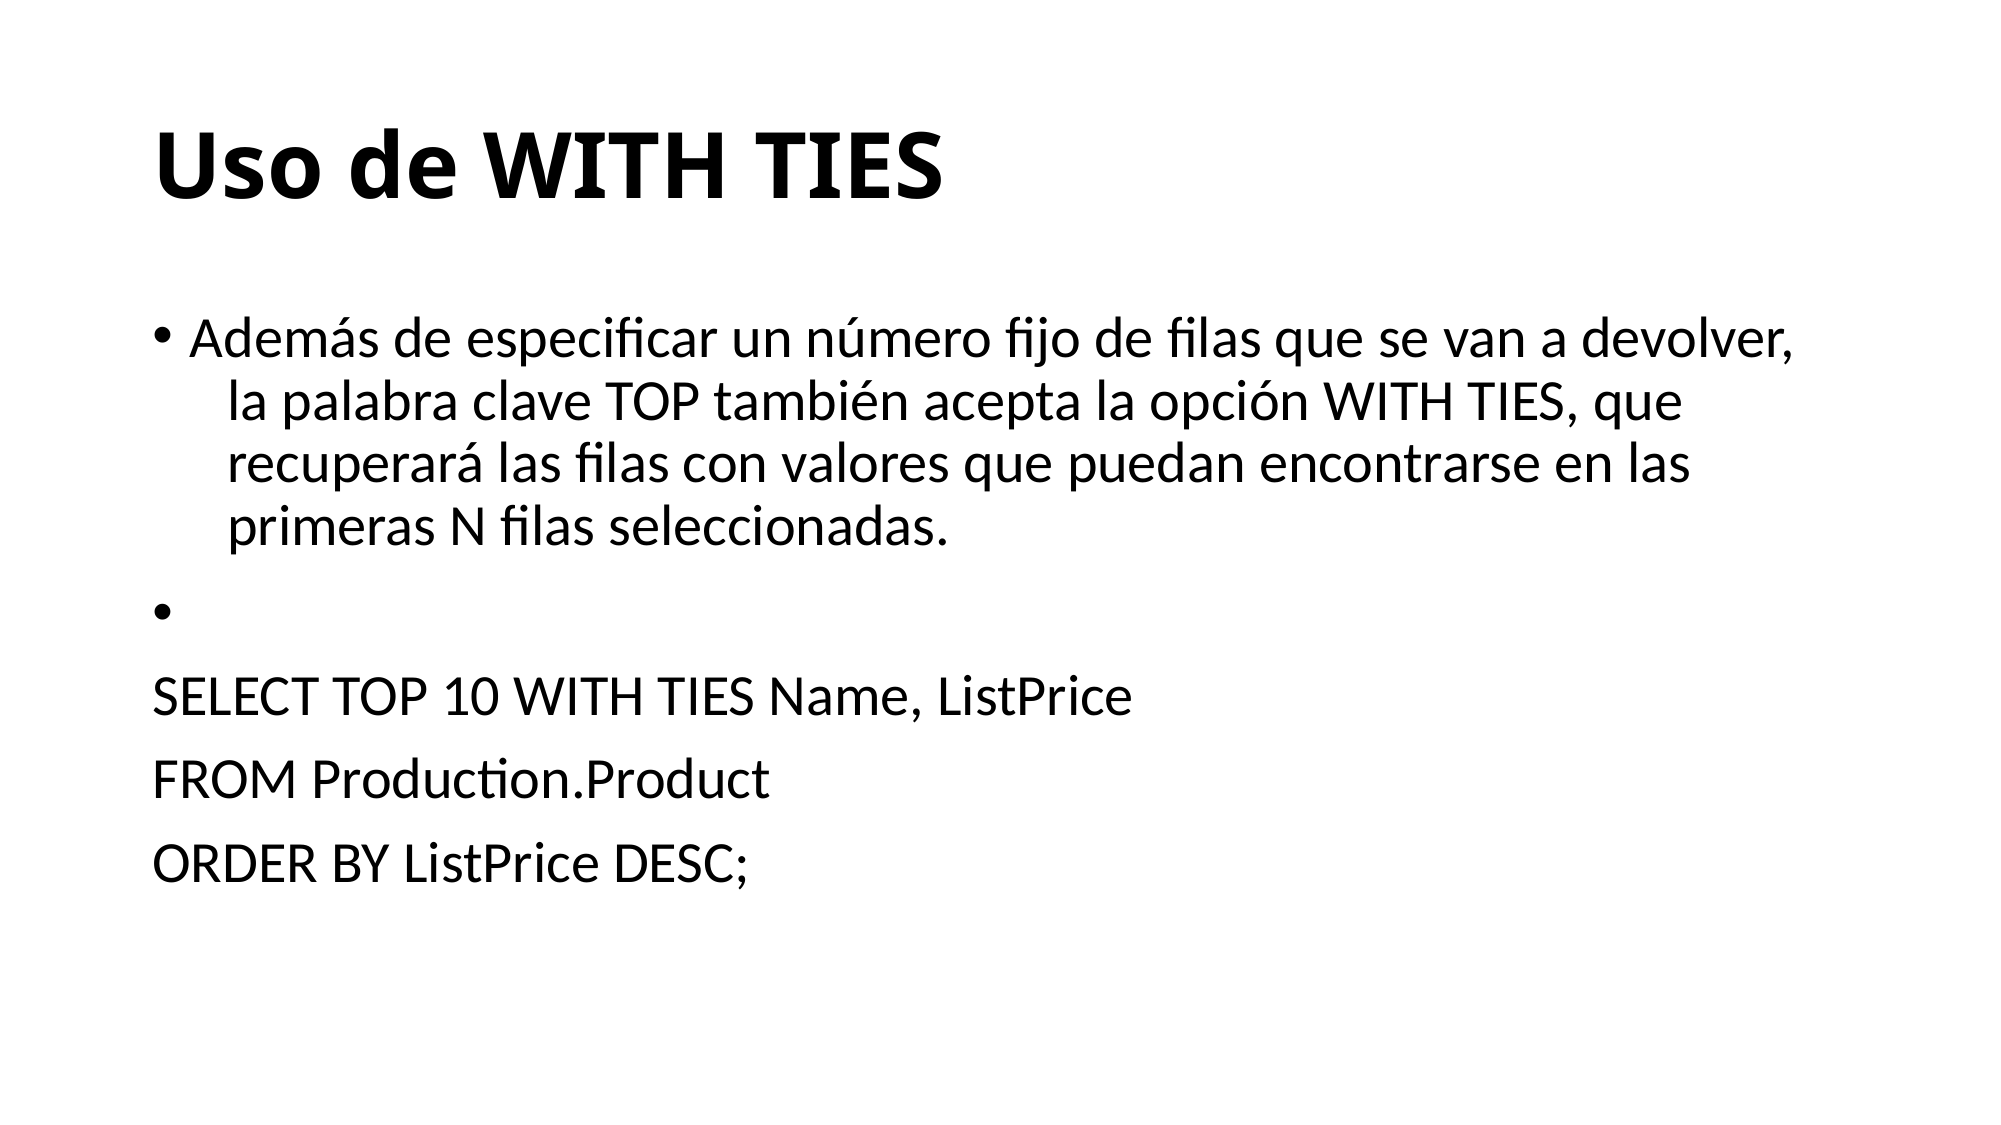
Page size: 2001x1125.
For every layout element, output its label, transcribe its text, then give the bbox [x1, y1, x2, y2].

list Además de especificar un número fijo de filas que se van a devolver, la palabra clave TOP también acepta la opción WITH TIES, que recuperará las filas con valores que puedan encontrarse en las primeras N filas seleccionadas. SELECT TOP 10 WITH TIES Name, ListPrice FROM Production.Product ORDER BY ListPrice DESC; [137, 299, 1863, 1014]
title Uso de WITH TIES [137, 59, 1863, 278]
